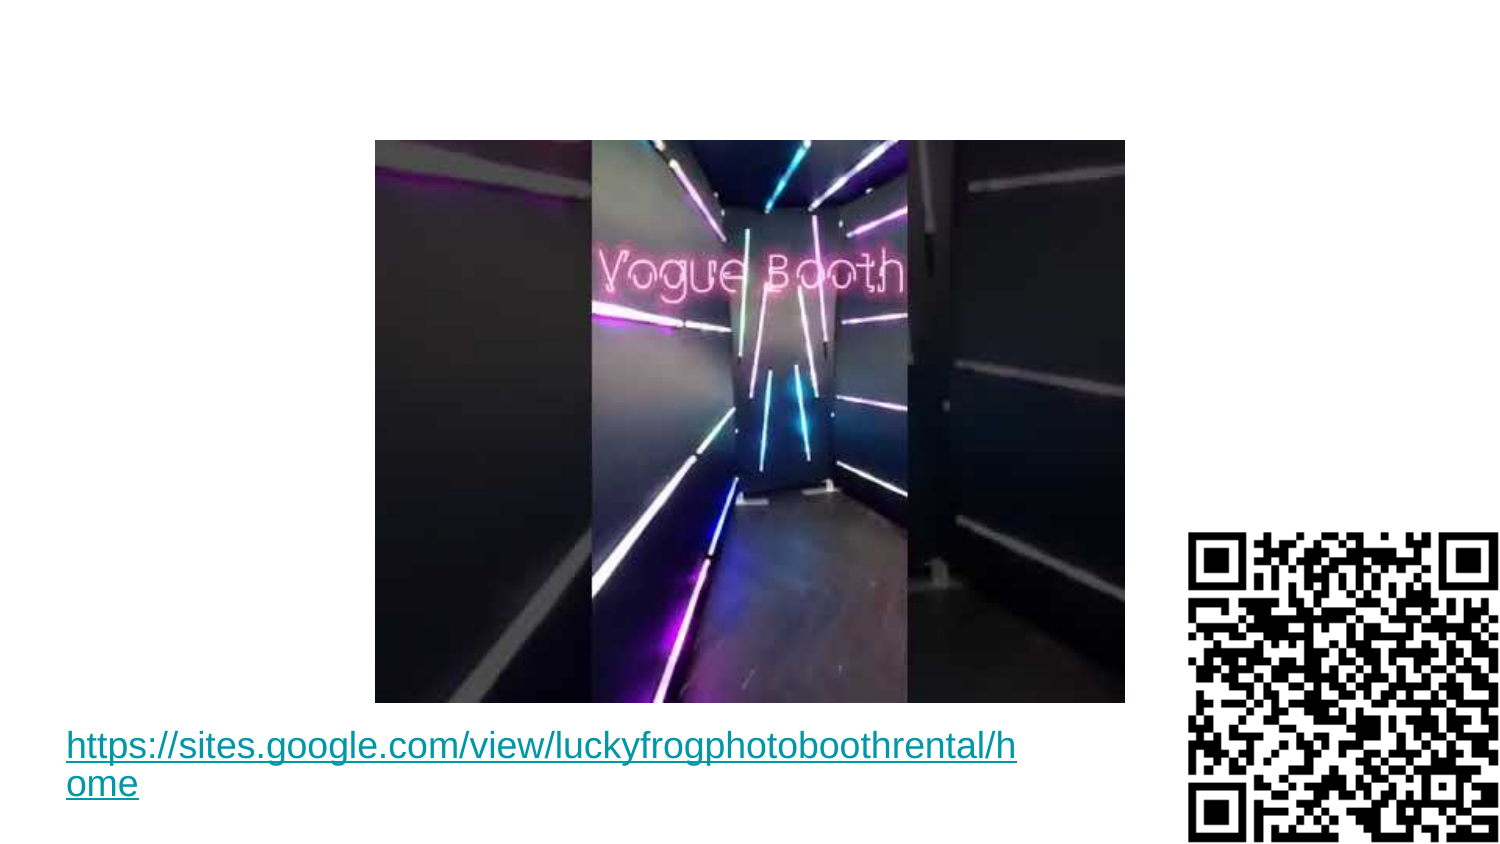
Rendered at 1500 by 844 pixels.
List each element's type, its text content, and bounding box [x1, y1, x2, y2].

list https://sites.google.com/view/luckyfrogphotoboothrental/home [51, 694, 1036, 794]
picture [375, 140, 1125, 704]
picture [1187, 531, 1500, 844]
